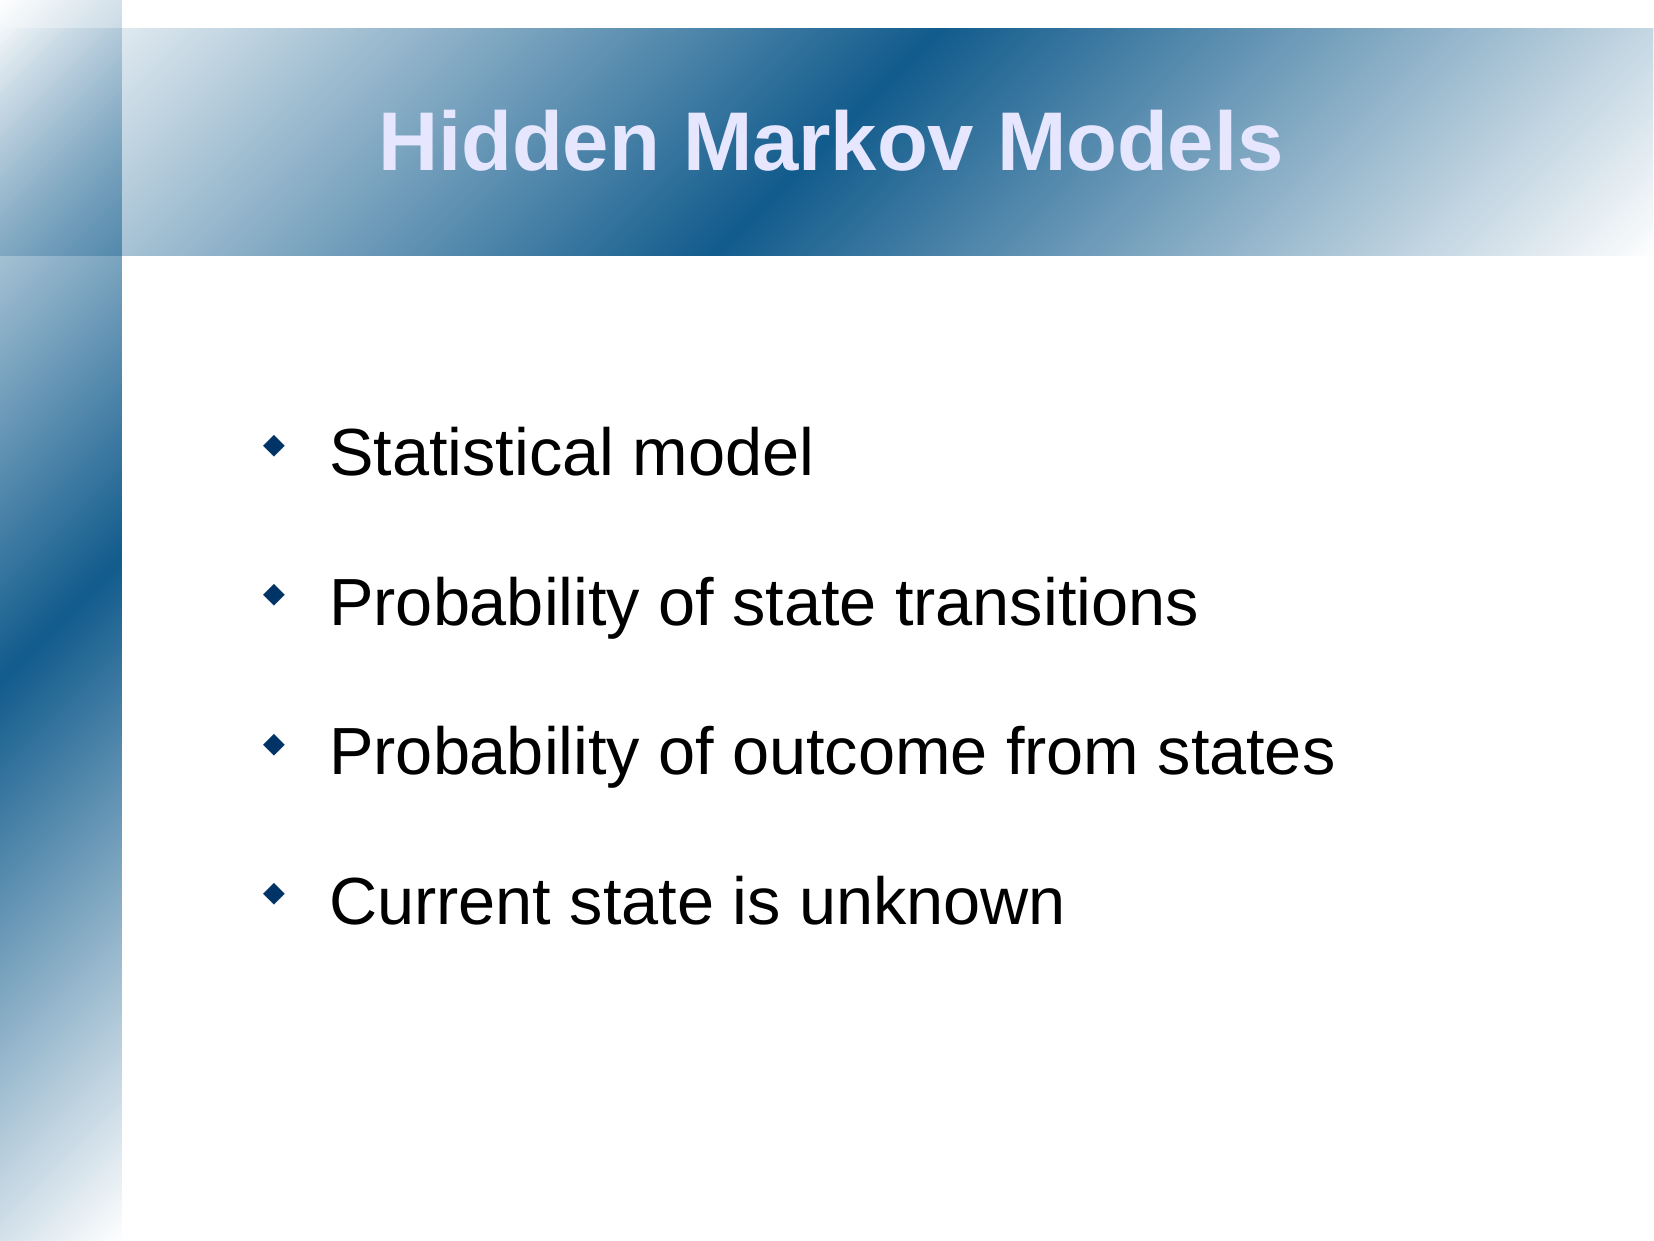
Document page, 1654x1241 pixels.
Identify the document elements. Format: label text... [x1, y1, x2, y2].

list Statistical model Probability of state transitions Probability of outcome from states Current state is unknown [258, 265, 1633, 1010]
title Hidden Markov Models [125, 37, 1538, 246]
